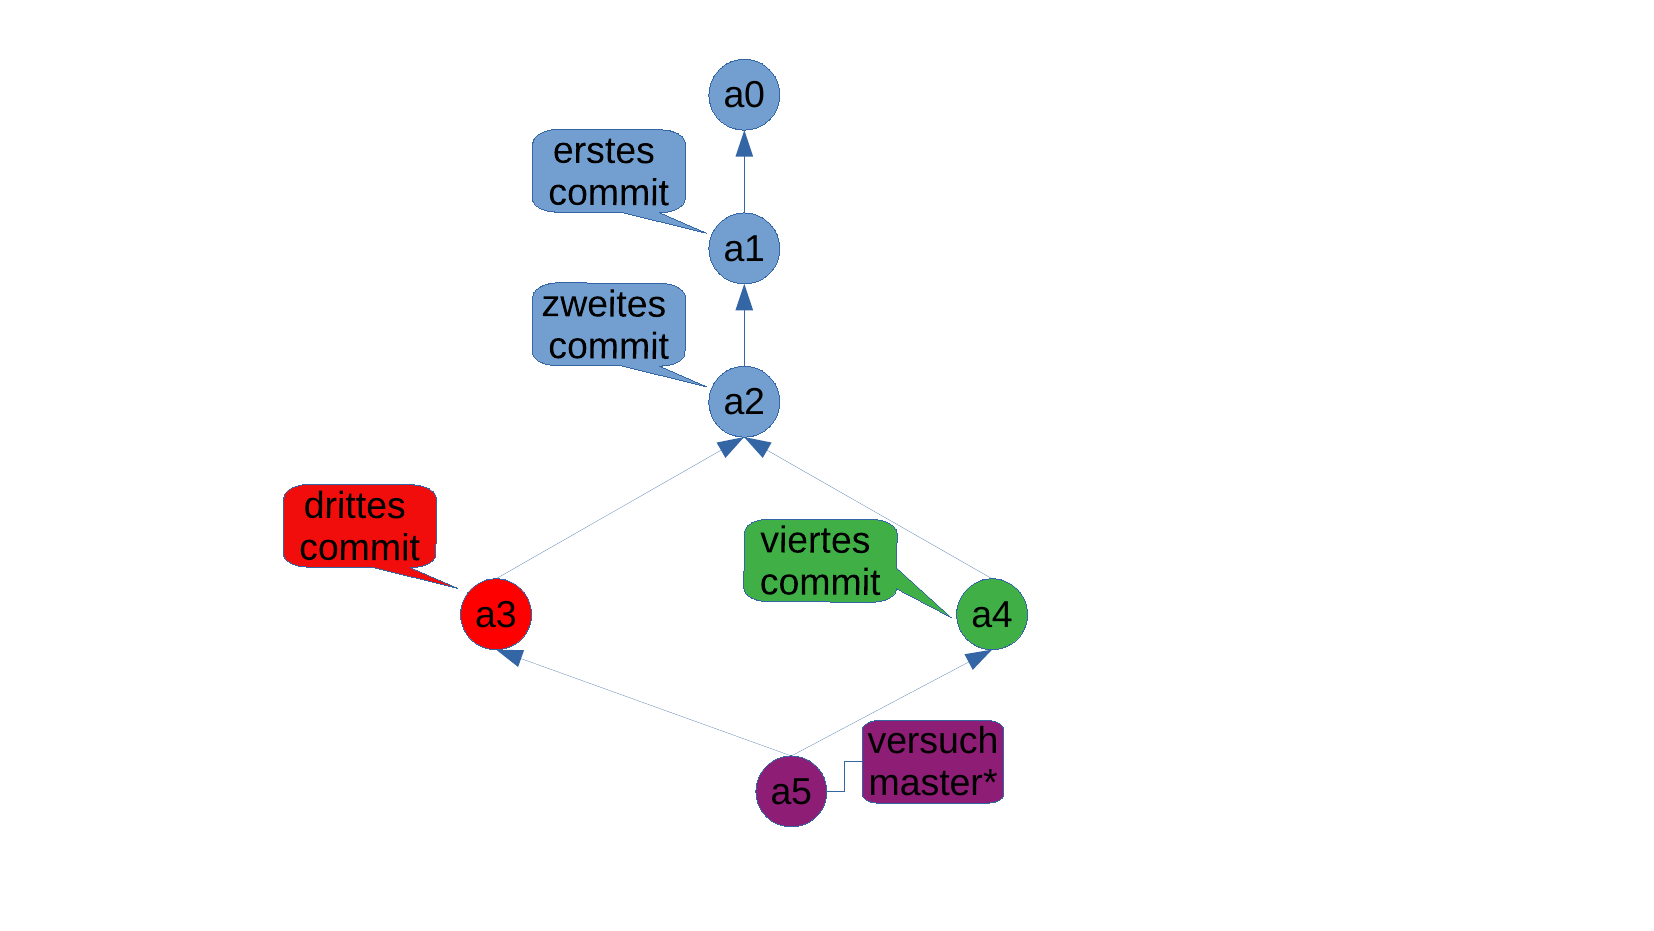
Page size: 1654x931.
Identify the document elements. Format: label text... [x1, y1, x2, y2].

text_box a3 [460, 578, 532, 650]
text_box a4 [956, 578, 1028, 650]
text_box viertes commit [743, 519, 952, 618]
text_box a1 [708, 212, 780, 284]
text_box erstes commit [532, 129, 707, 234]
text_box a5 [755, 756, 827, 827]
text_box versuch master* [862, 720, 1004, 804]
text_box drittes commit [283, 484, 458, 589]
text_box a2 [708, 366, 780, 437]
text_box zweites commit [532, 282, 707, 387]
text_box a0 [708, 59, 780, 131]
